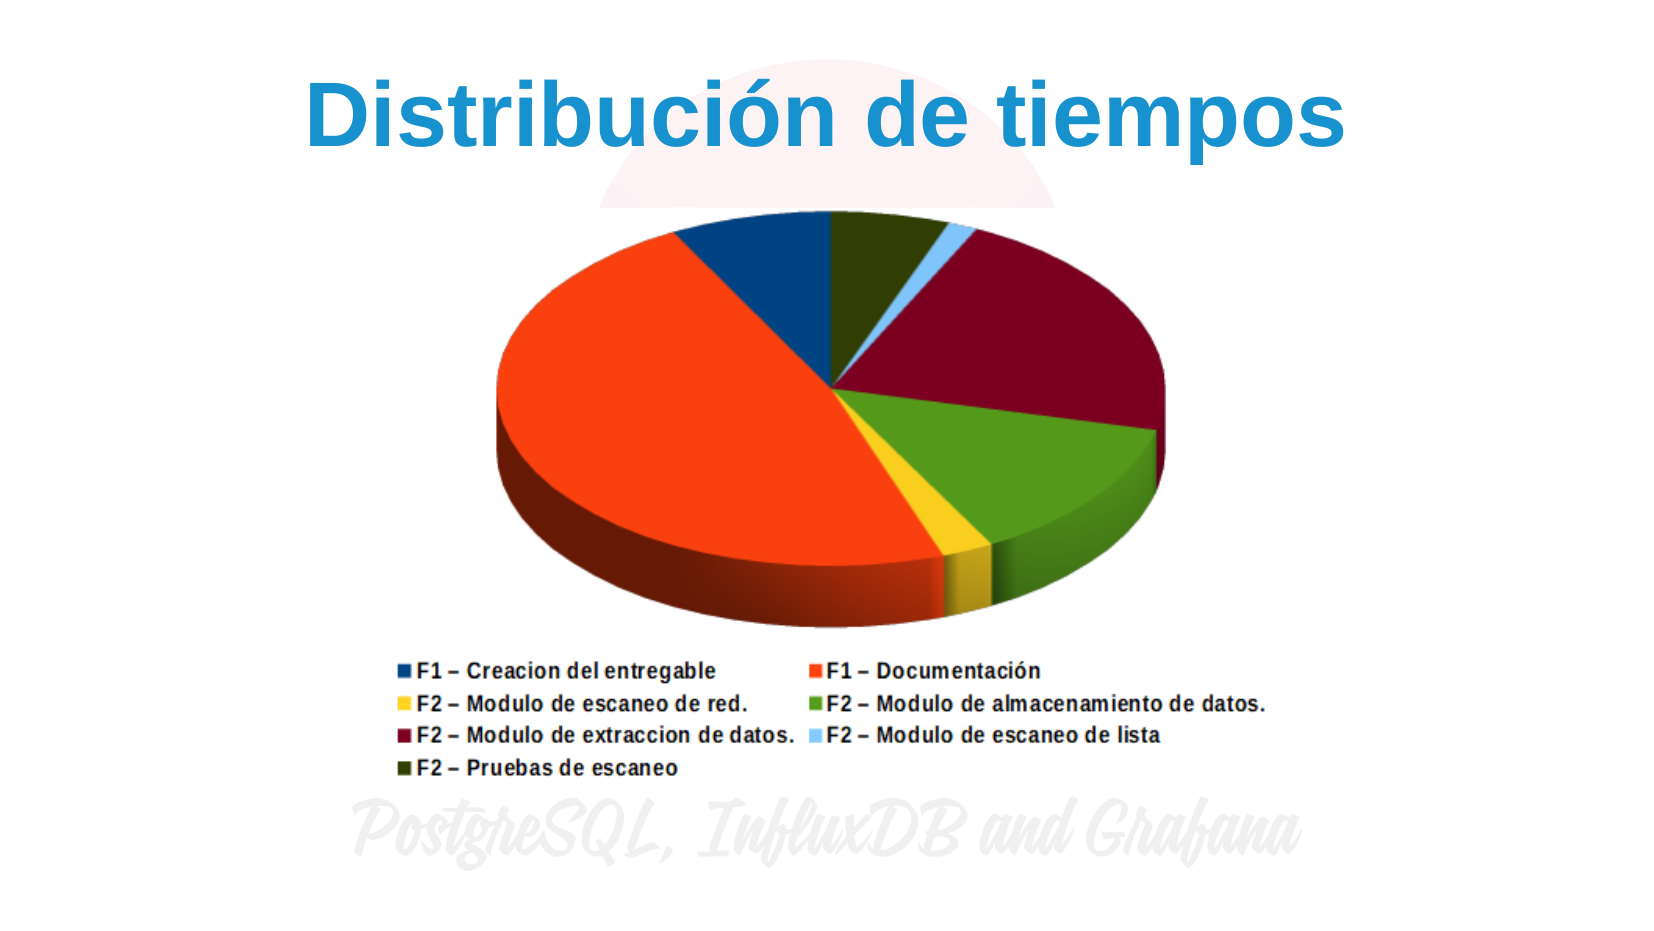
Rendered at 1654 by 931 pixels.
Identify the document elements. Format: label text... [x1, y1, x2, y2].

picture [323, 208, 1346, 782]
title Distribución de tiempos [82, 37, 1571, 193]
